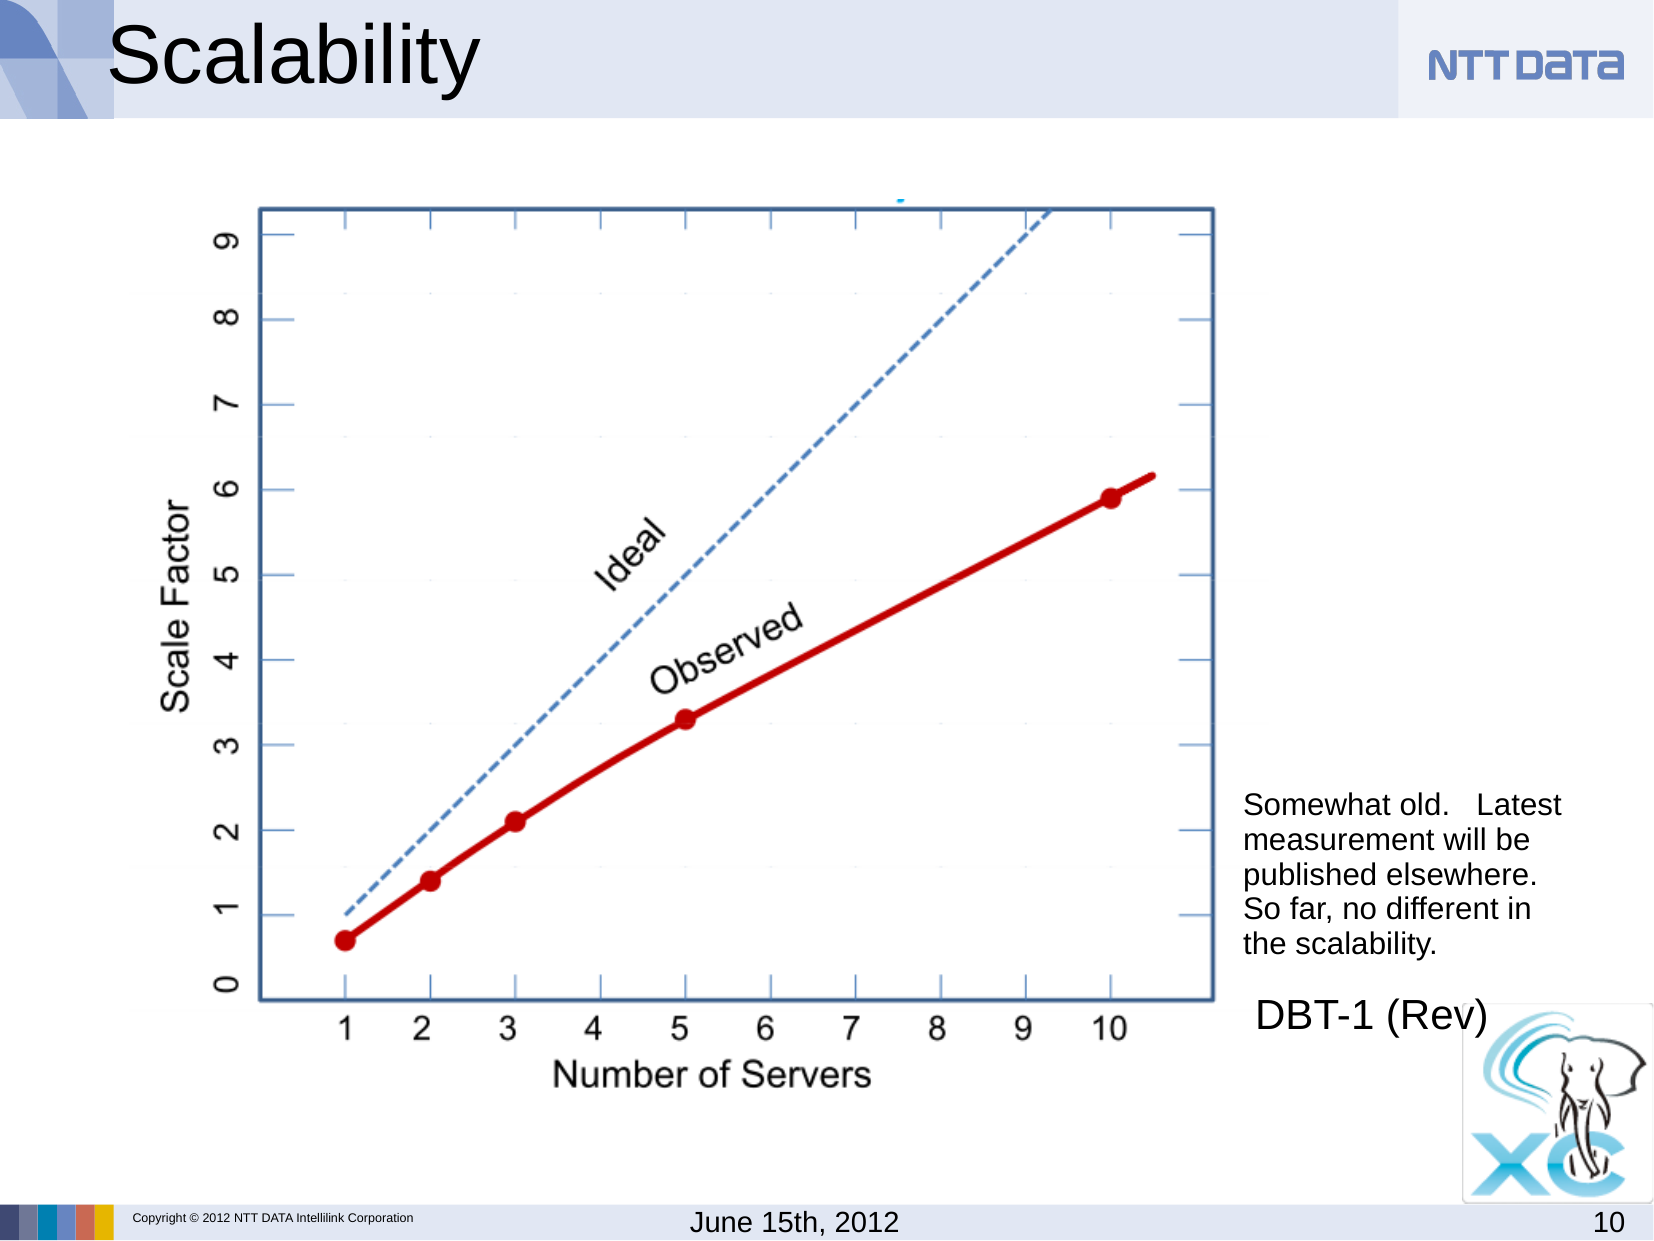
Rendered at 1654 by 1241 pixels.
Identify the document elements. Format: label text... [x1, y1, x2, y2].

picture [1462, 1003, 1654, 1204]
title Scalability [106, 7, 1399, 101]
picture [0, 0, 114, 119]
chart [129, 199, 1544, 1099]
picture [1429, 50, 1624, 80]
text_box Somewhat old. Latest measurement will be published elsewhere. So far, no different in the scalability. [1228, 780, 1595, 969]
